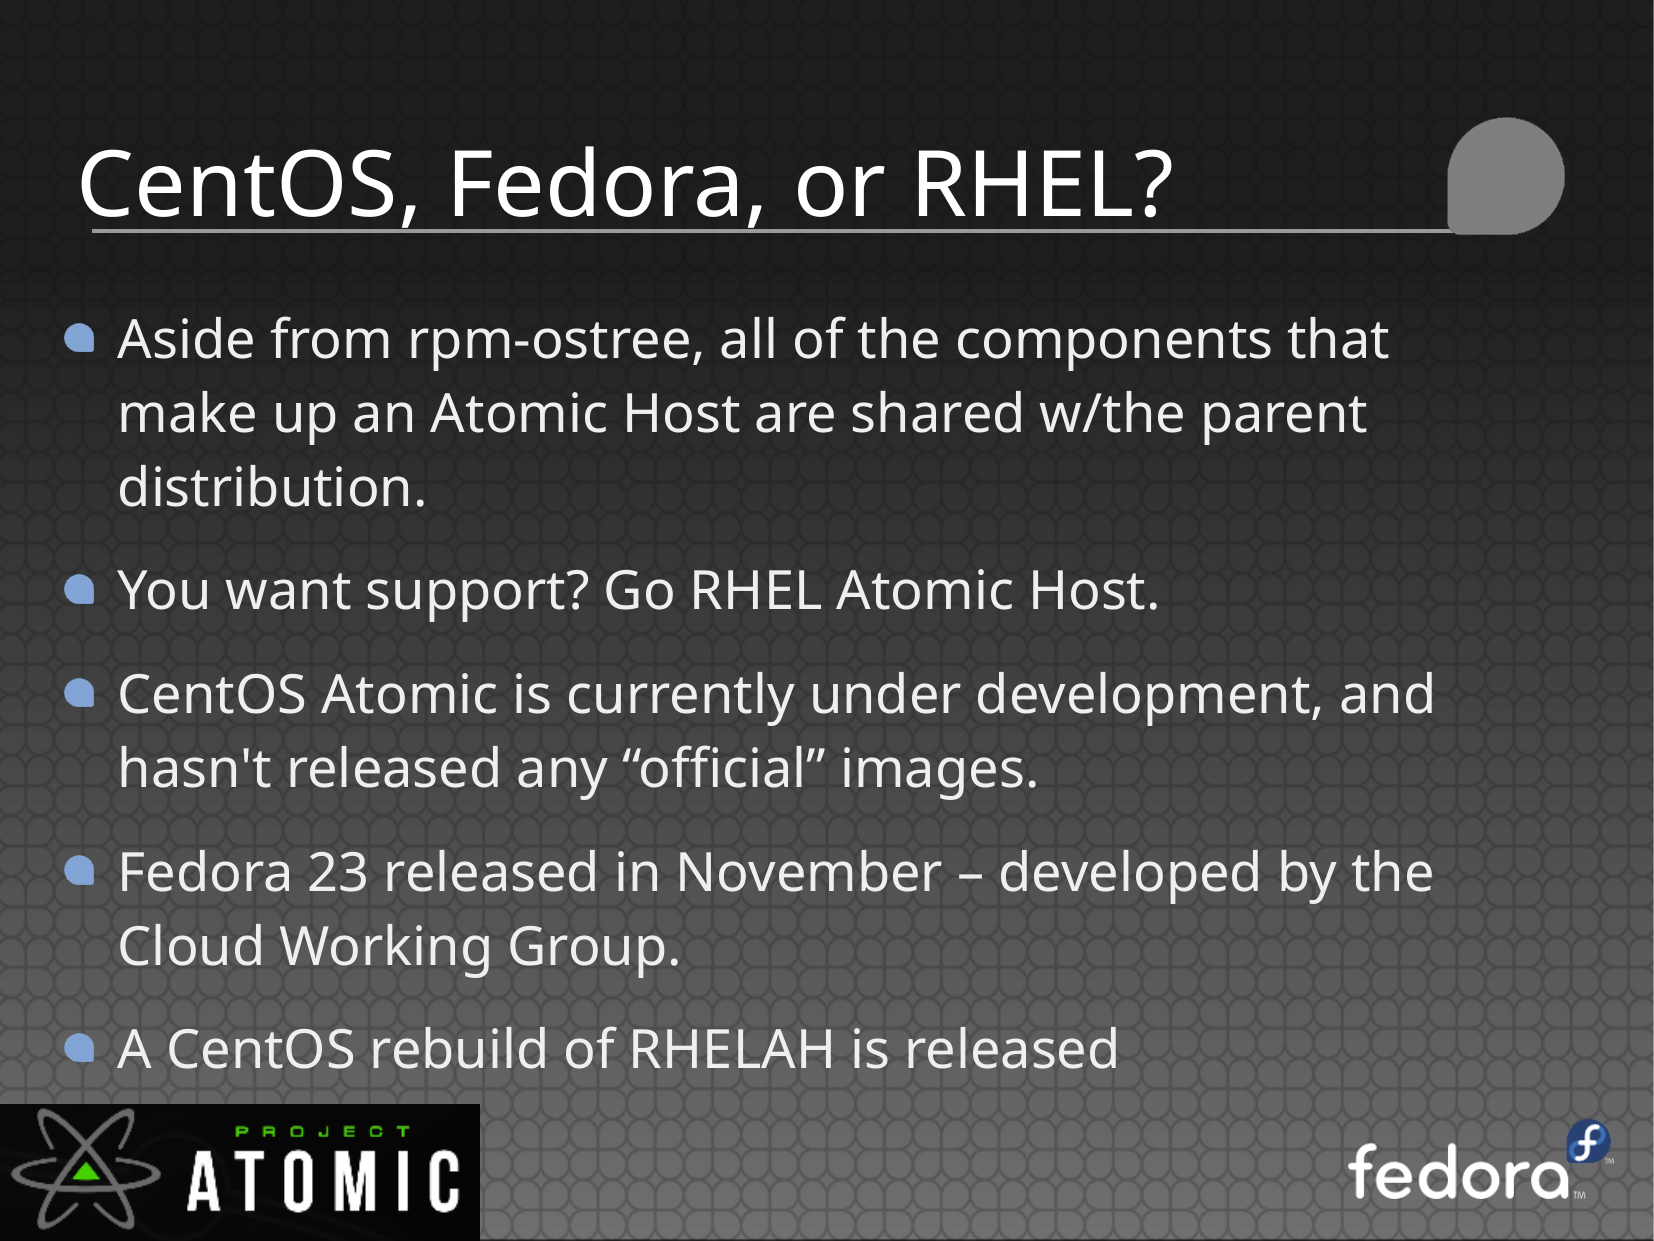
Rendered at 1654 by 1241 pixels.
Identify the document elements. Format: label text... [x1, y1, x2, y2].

title CentOS, Fedora, or RHEL? [76, 112, 1566, 249]
list Aside from rpm-ostree, all of the components that make up an Atomic Host are shared w/the parent distribution. You want support? Go RHEL Atomic Host. CentOS Atomic is currently under development, and hasn't released any “official” images. Fedora 23 released in November – developed by the Cloud Working Group. A CentOS rebuild of RHELAH is released [46, 300, 1536, 1105]
picture [0, 0, 1654, 1241]
